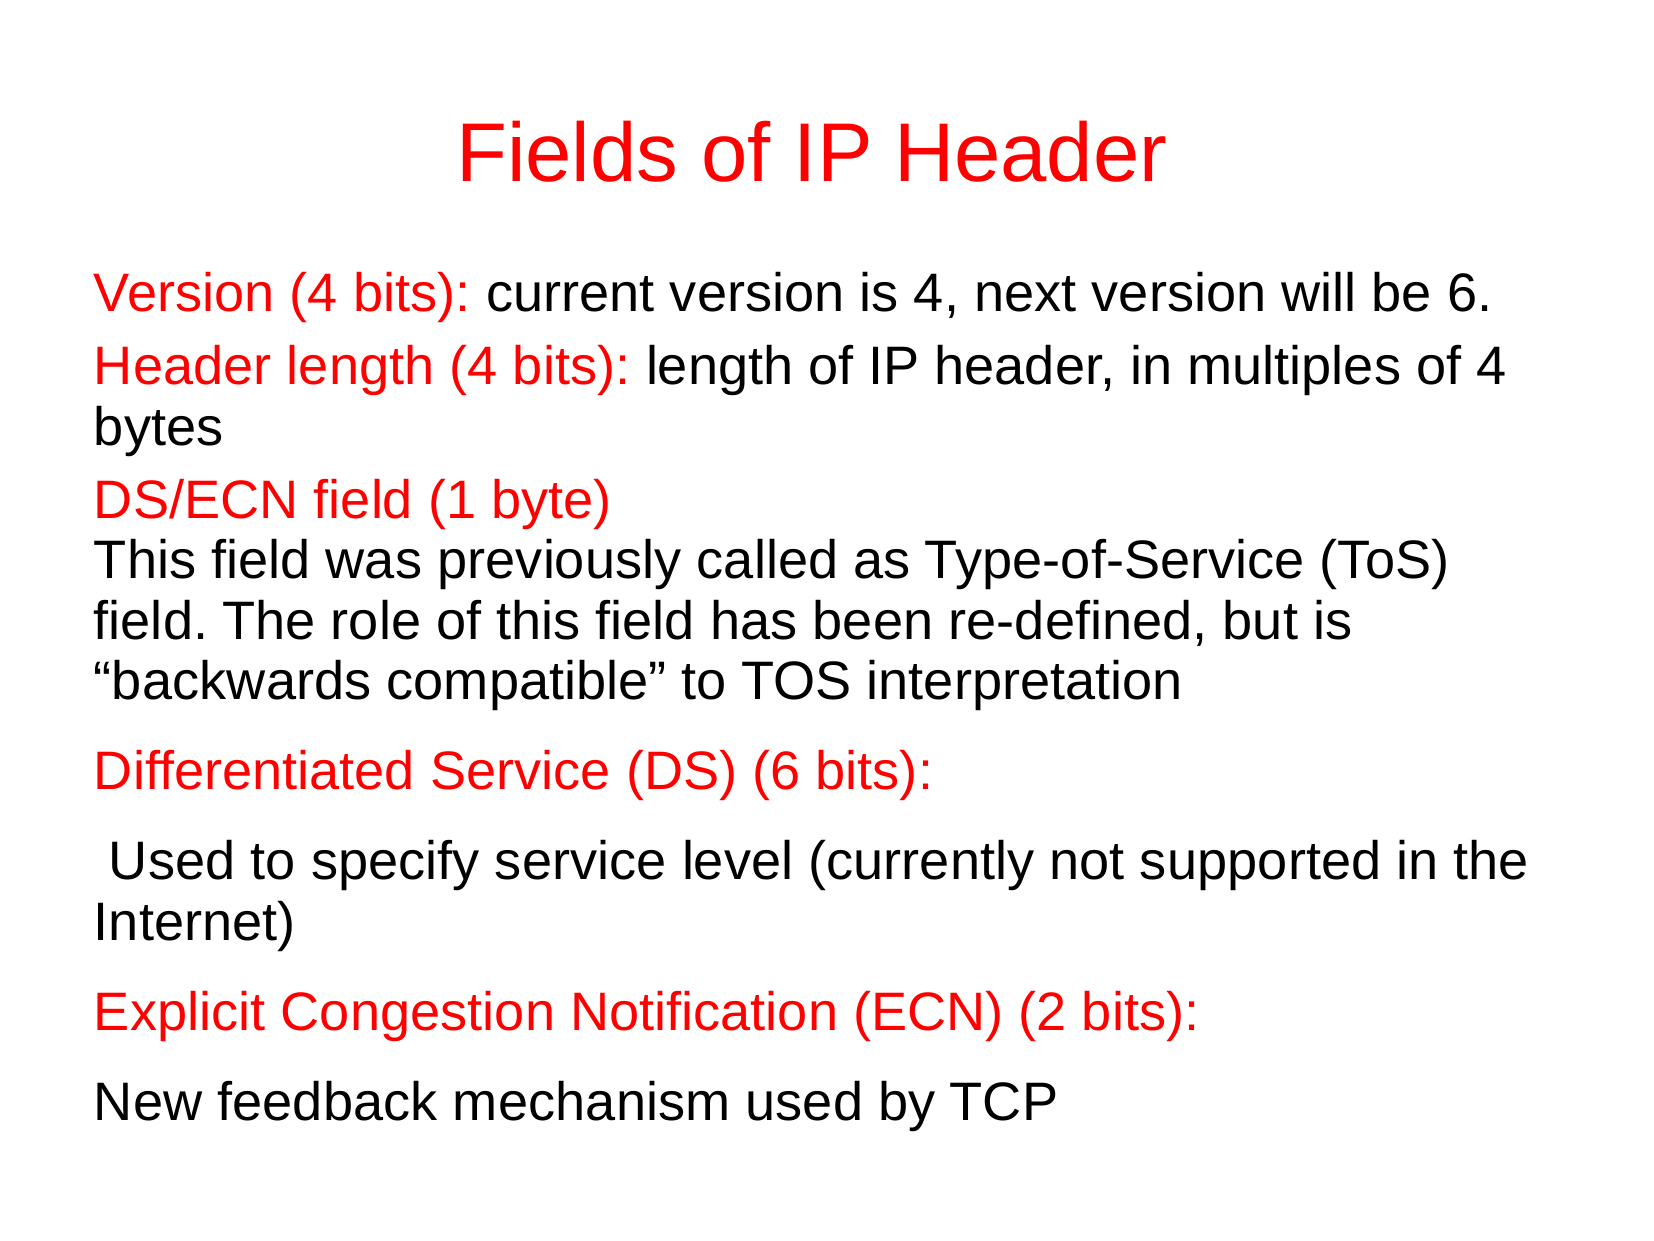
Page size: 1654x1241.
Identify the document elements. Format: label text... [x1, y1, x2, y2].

text_box Version (4 bits): current version is 4, next version will be 6. Header length (4 bits): length of IP header, in multiples of 4 bytes DS/ECN field (1 byte) This field was previously called as Type-of-Service (ToS) field. The role of this field has been re-defined, but is “backwards compatible” to TOS interpretation Differentiated Service (DS) (6 bits): Used to specify service level (currently not supported in the Internet) Explicit Congestion Notification (ECN) (2 bits): New feedback mechanism used by TCP [93, 262, 1571, 1135]
title Fields of IP Header [0, 49, 1654, 257]
